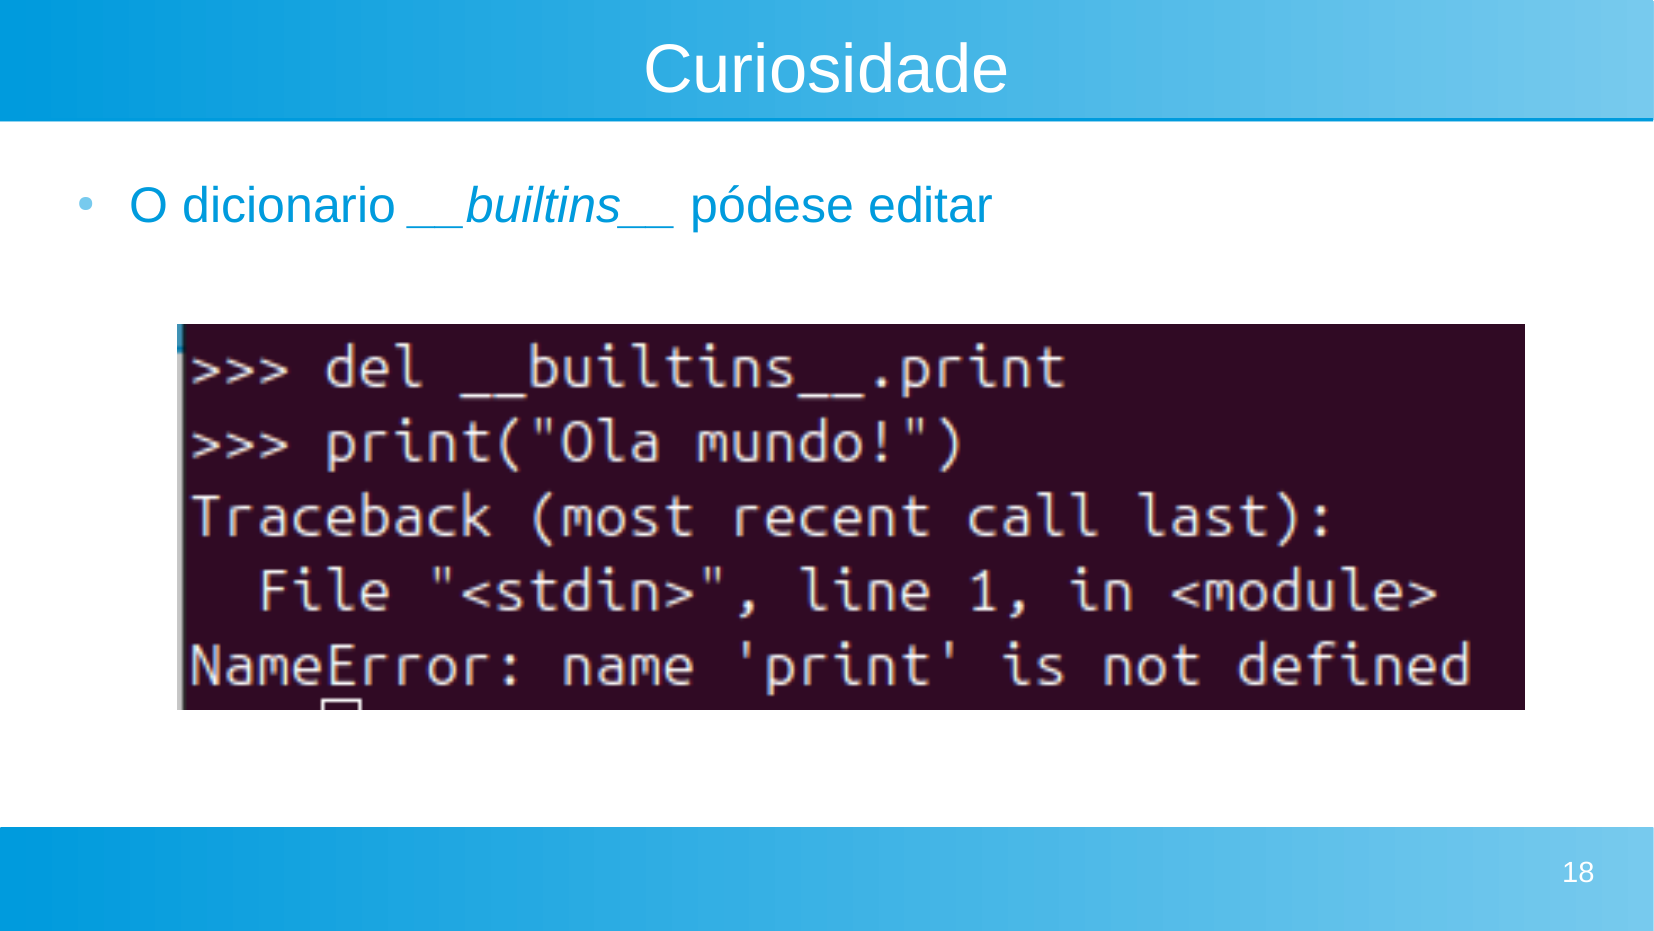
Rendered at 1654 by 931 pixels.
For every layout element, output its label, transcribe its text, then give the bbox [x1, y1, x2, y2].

picture [177, 324, 1525, 710]
list O dicionario __builtins__ pódese editar [59, 177, 1595, 768]
title Curiosidade [59, 29, 1595, 108]
